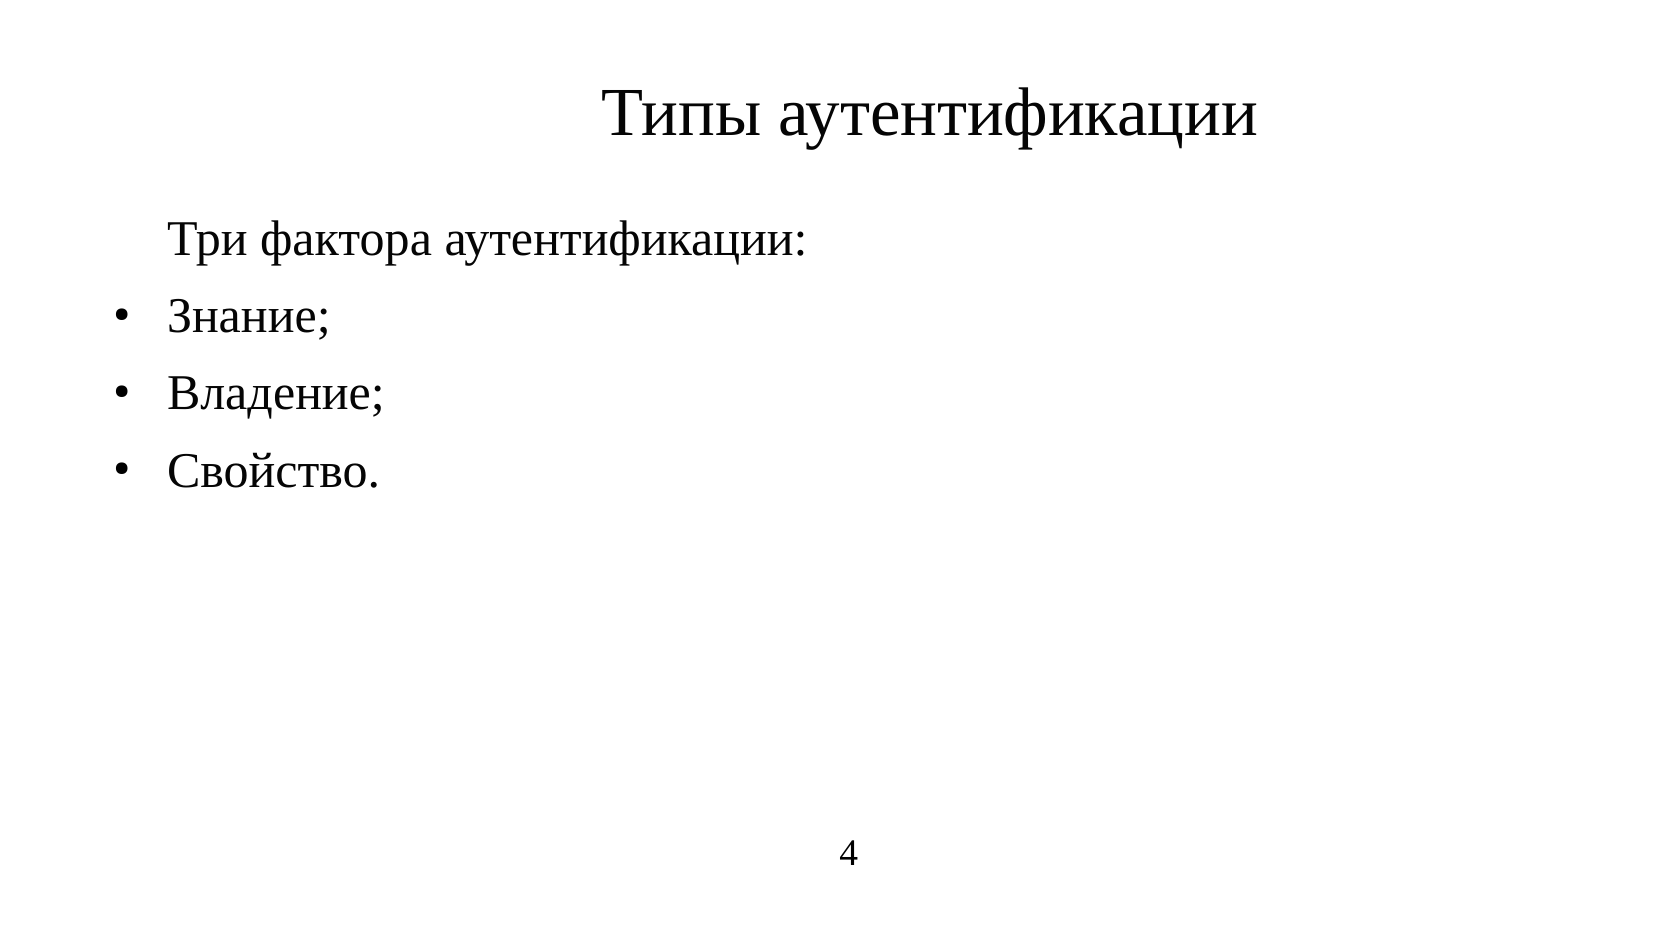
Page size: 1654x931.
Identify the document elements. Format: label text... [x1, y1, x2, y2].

list Три фактора аутентификации: Знание; Владение; Свойство. [96, 210, 1426, 751]
title Типы аутентификации [265, 35, 1595, 189]
text_box 4 [535, 825, 1163, 881]
